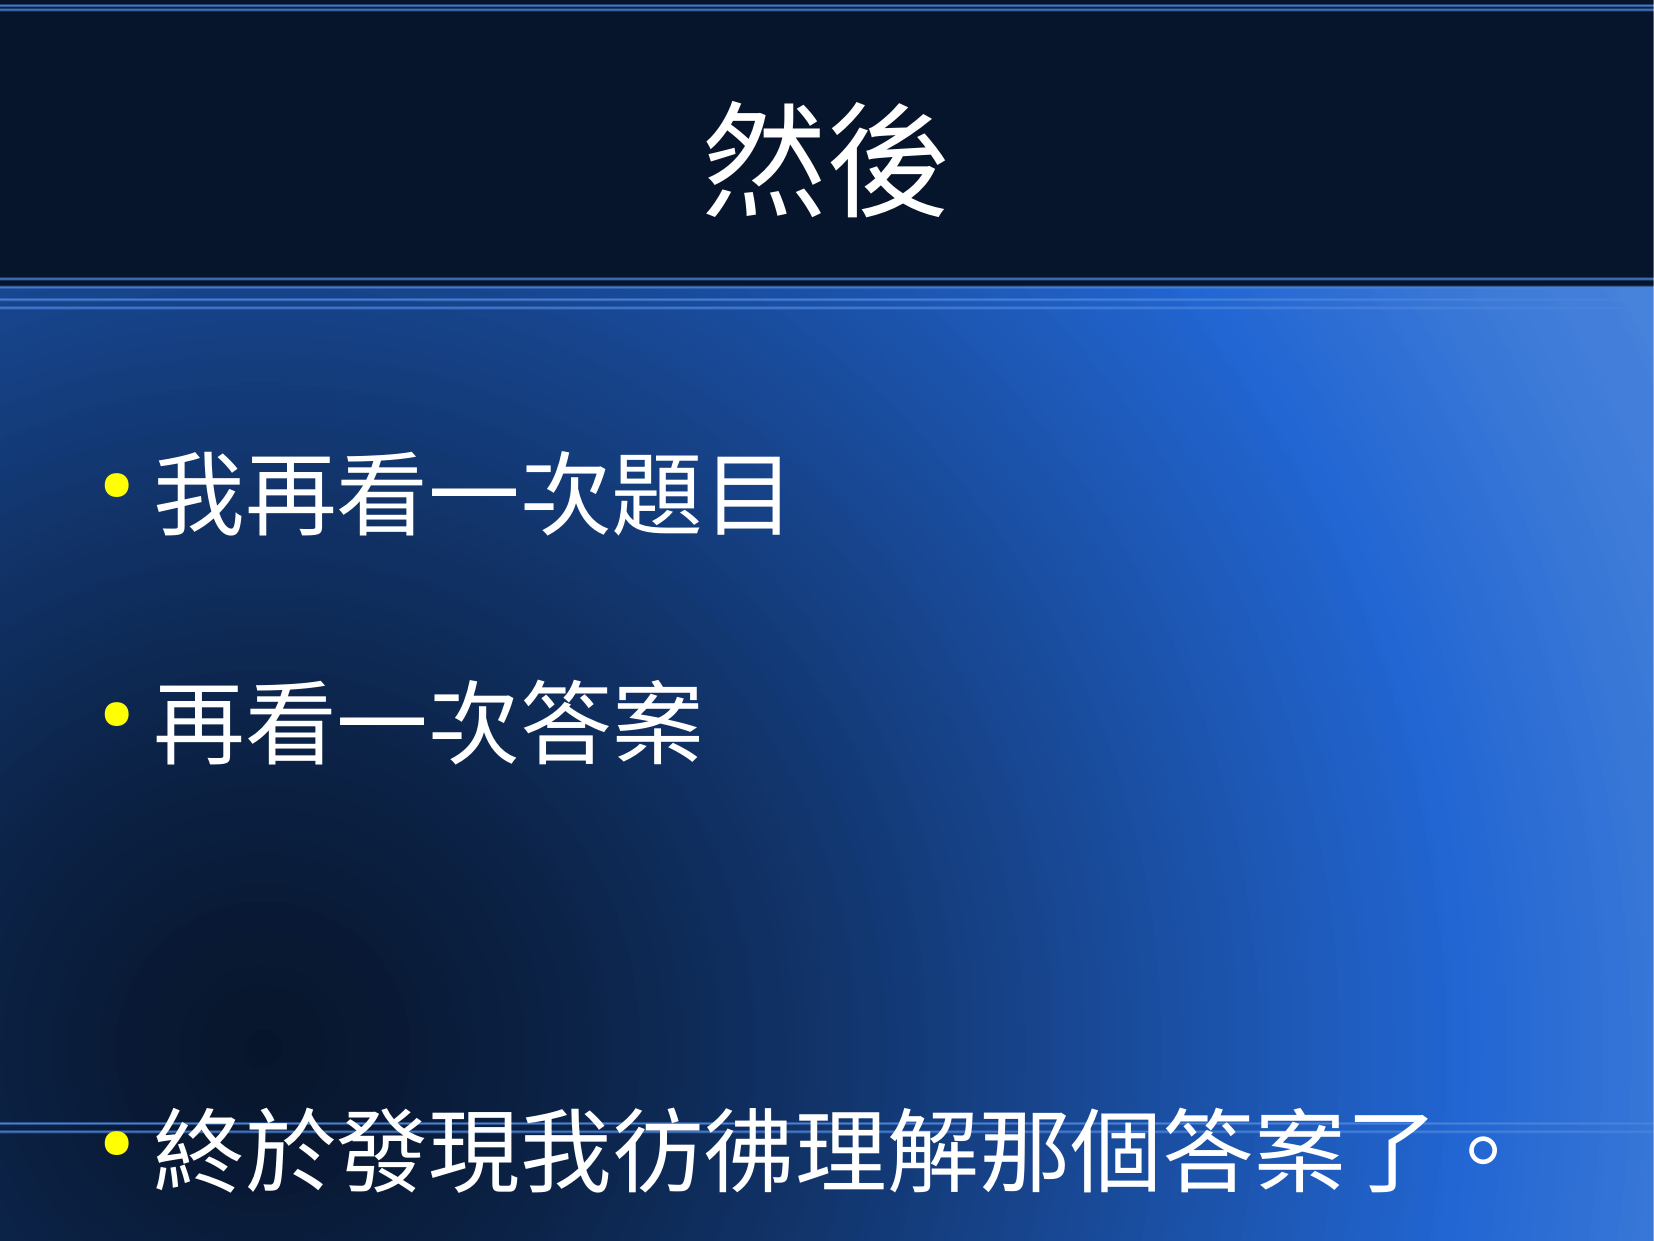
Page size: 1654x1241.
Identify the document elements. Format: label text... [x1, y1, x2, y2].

title 然後 [82, 49, 1571, 257]
list 我再看一次題目 再看一次答案 終於發現我彷彿理解那個答案了。 [82, 355, 1571, 1241]
picture [0, 0, 1654, 1241]
